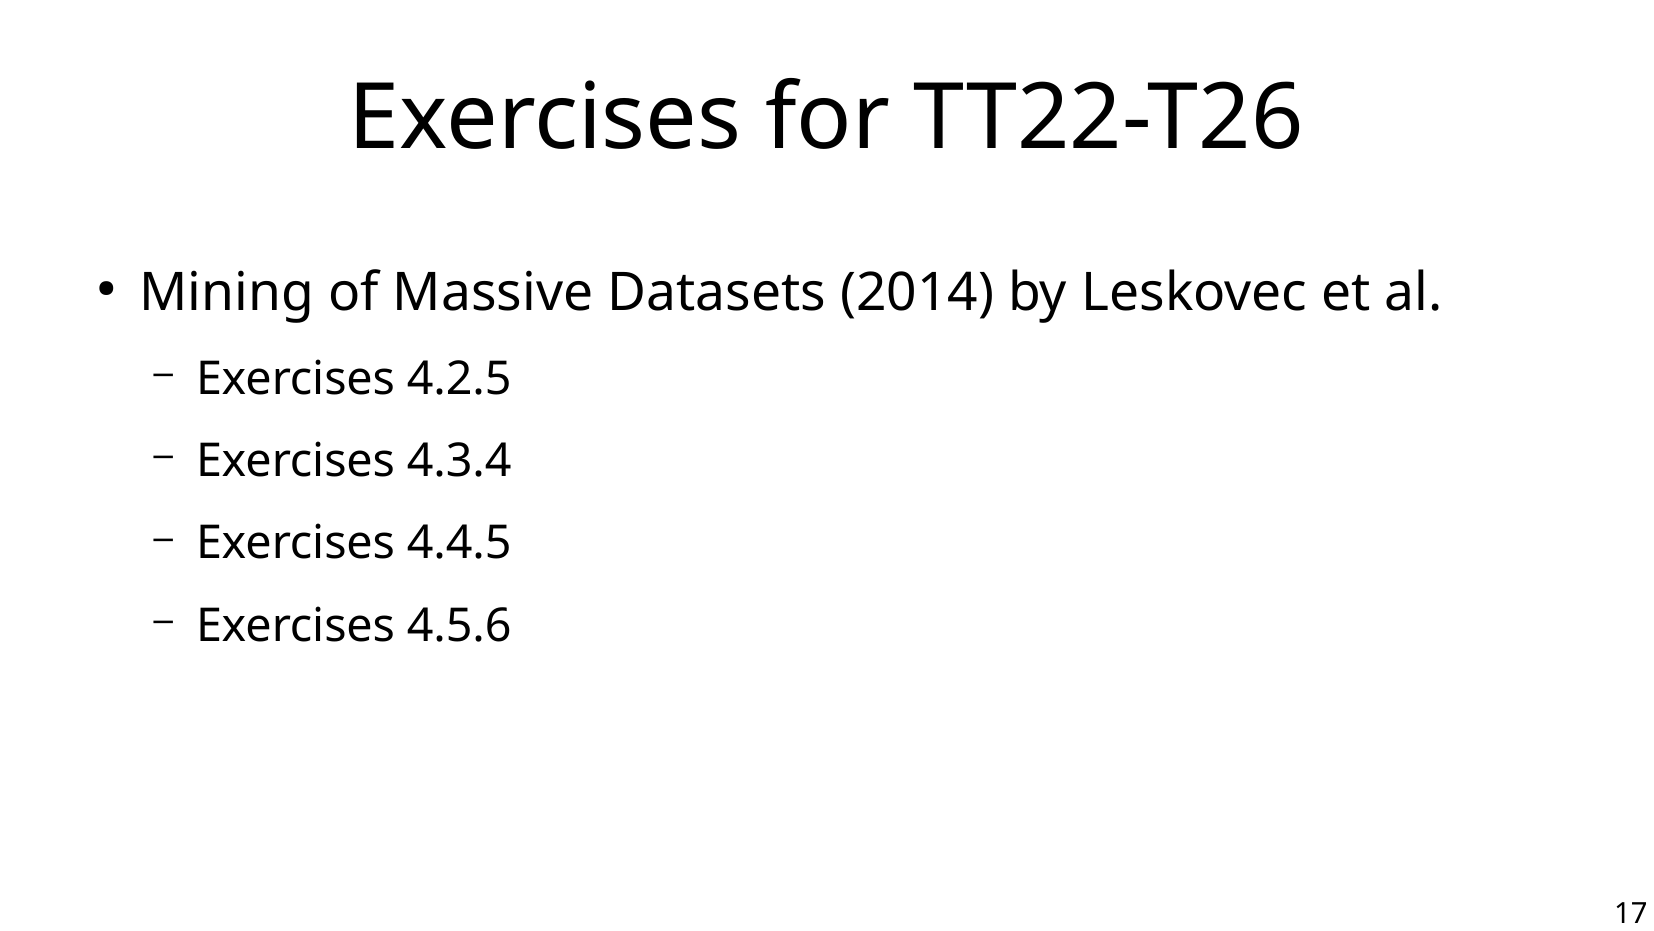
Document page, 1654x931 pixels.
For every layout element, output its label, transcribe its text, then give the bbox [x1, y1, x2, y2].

title Exercises for TT22-T26 [82, 1, 1571, 226]
list Mining of Massive Datasets (2014) by Leskovec et al. Exercises 4.2.5 Exercises 4.3.4 Exercises 4.4.5 Exercises 4.5.6 [82, 253, 1571, 659]
